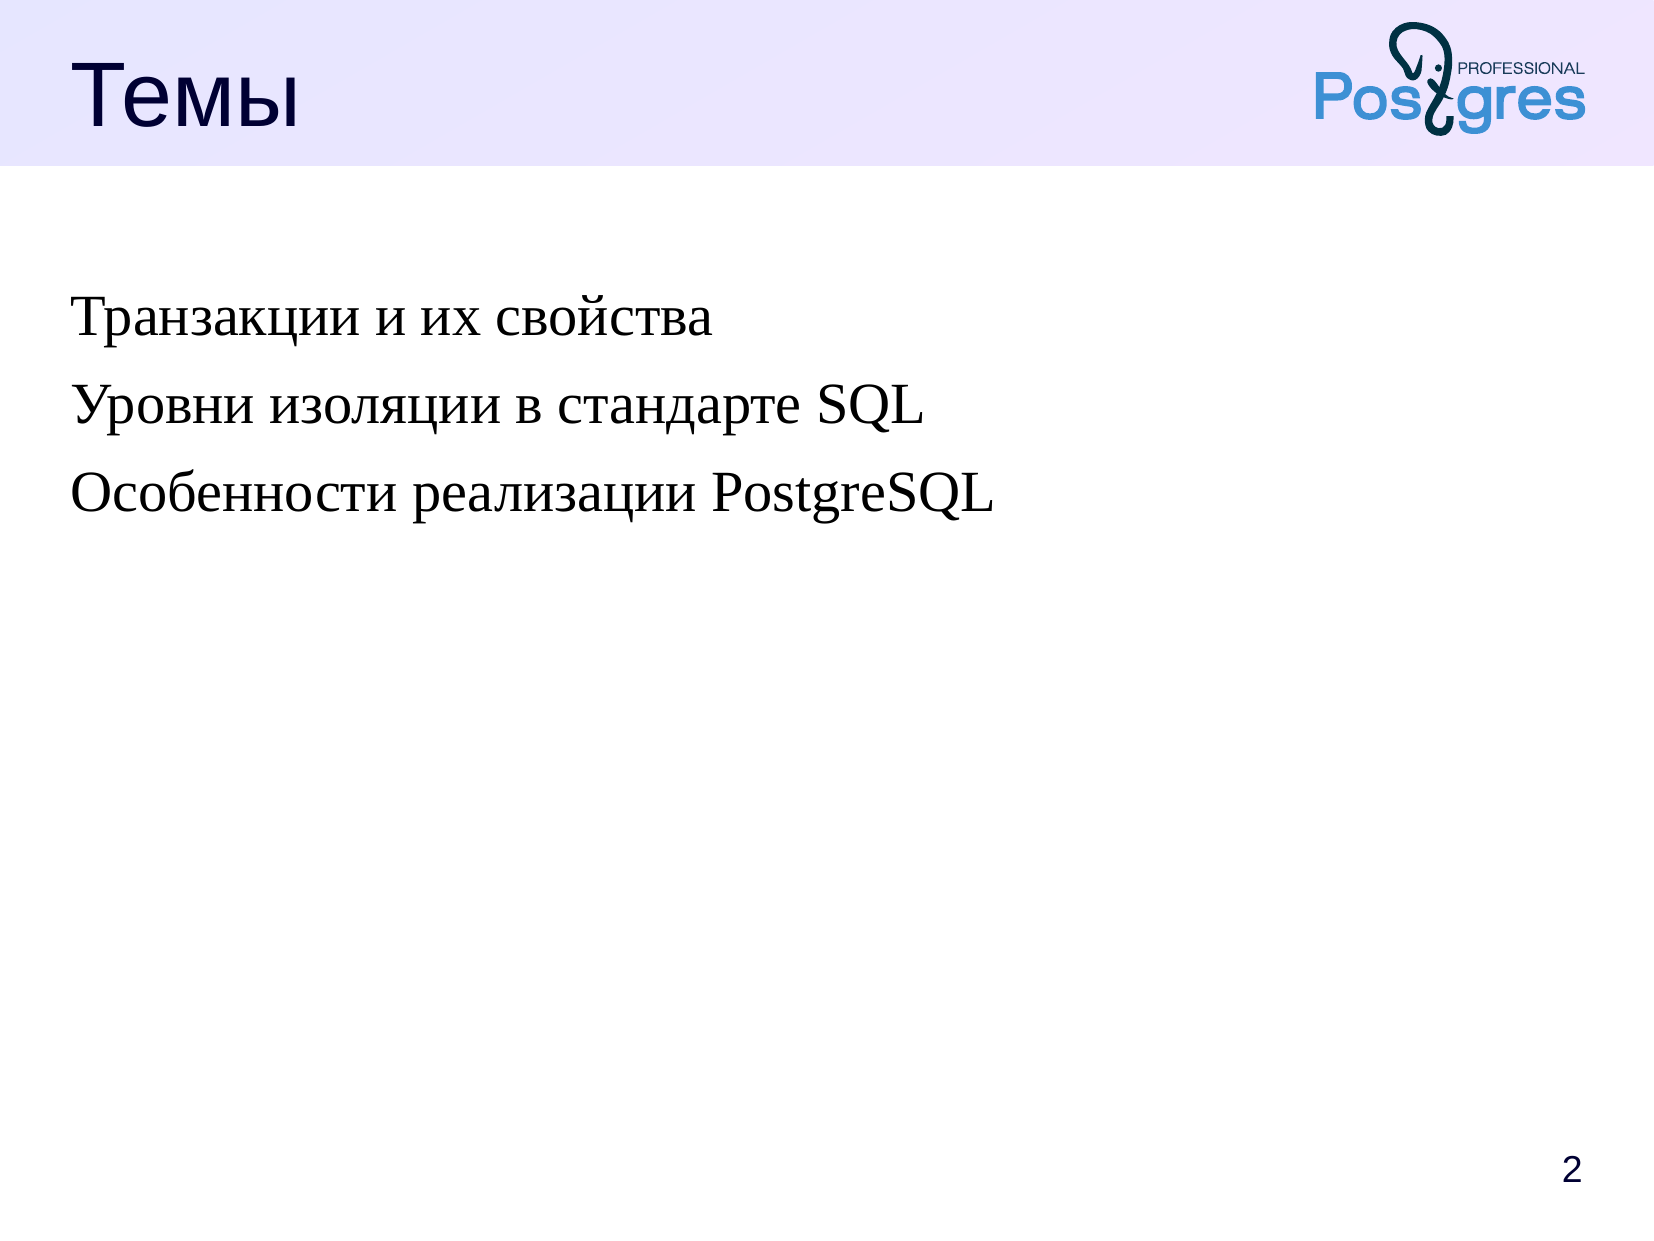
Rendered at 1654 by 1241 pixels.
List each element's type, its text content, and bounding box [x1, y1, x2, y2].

list Транзакции и их свойства Уровни изоляции в стандарте SQL Особенности реализации PostgreSQL [70, 283, 1583, 1141]
title Темы [70, 43, 1241, 147]
